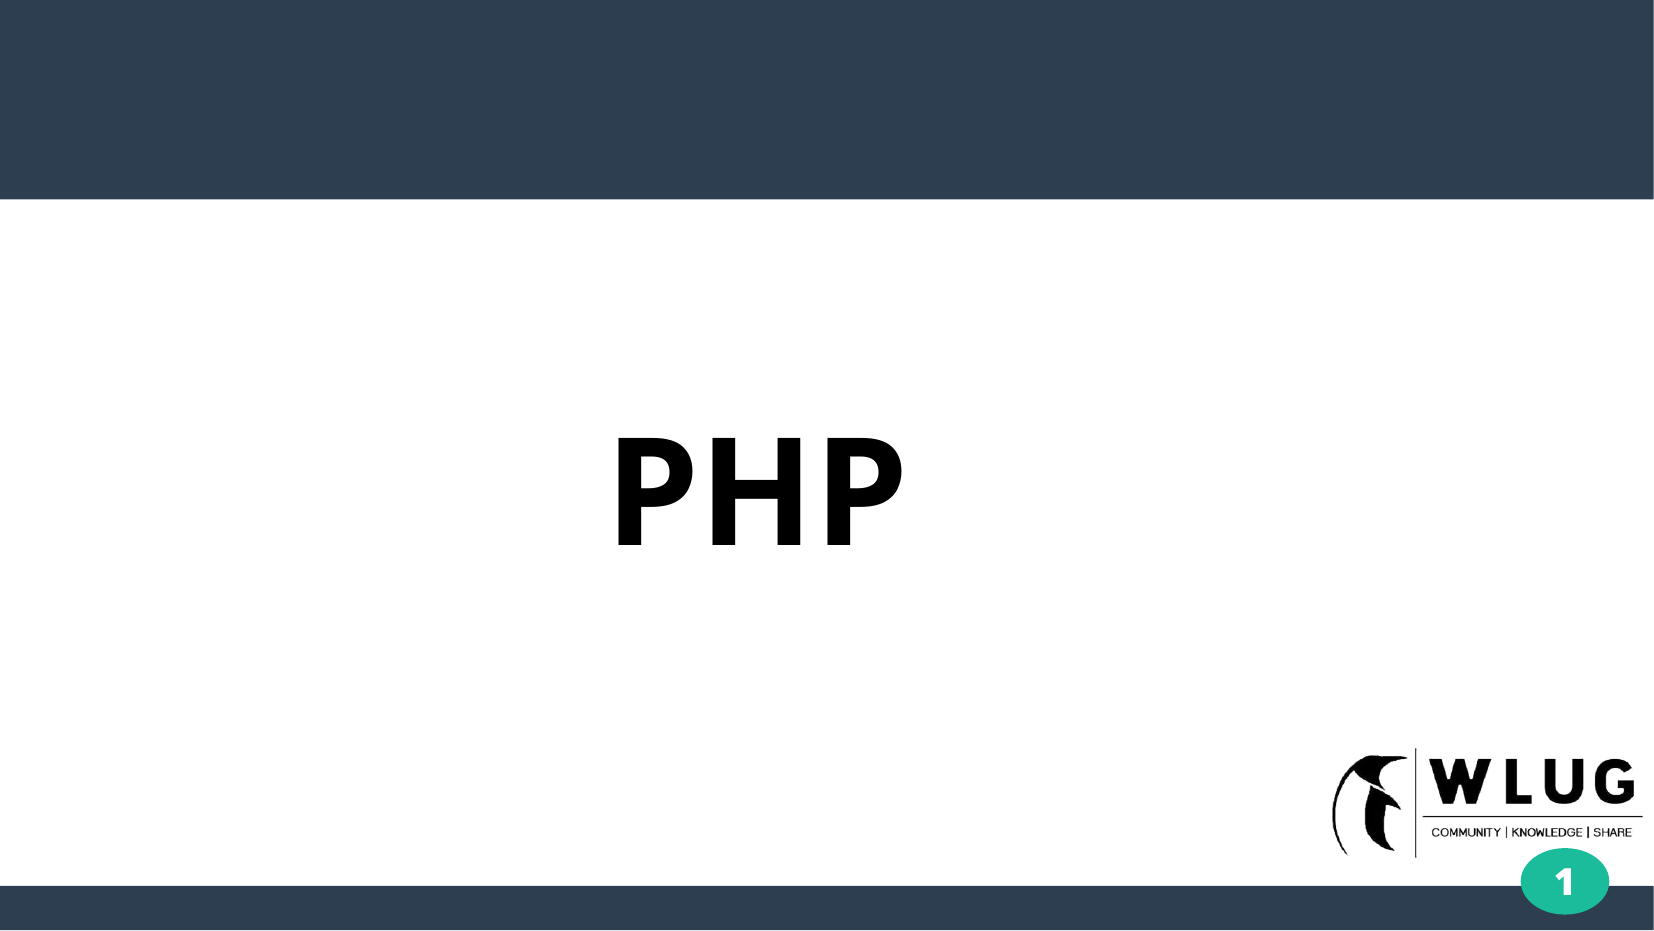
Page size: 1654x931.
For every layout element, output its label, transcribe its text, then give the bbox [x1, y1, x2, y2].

text_box PHP [590, 377, 1548, 742]
picture [1311, 740, 1654, 863]
